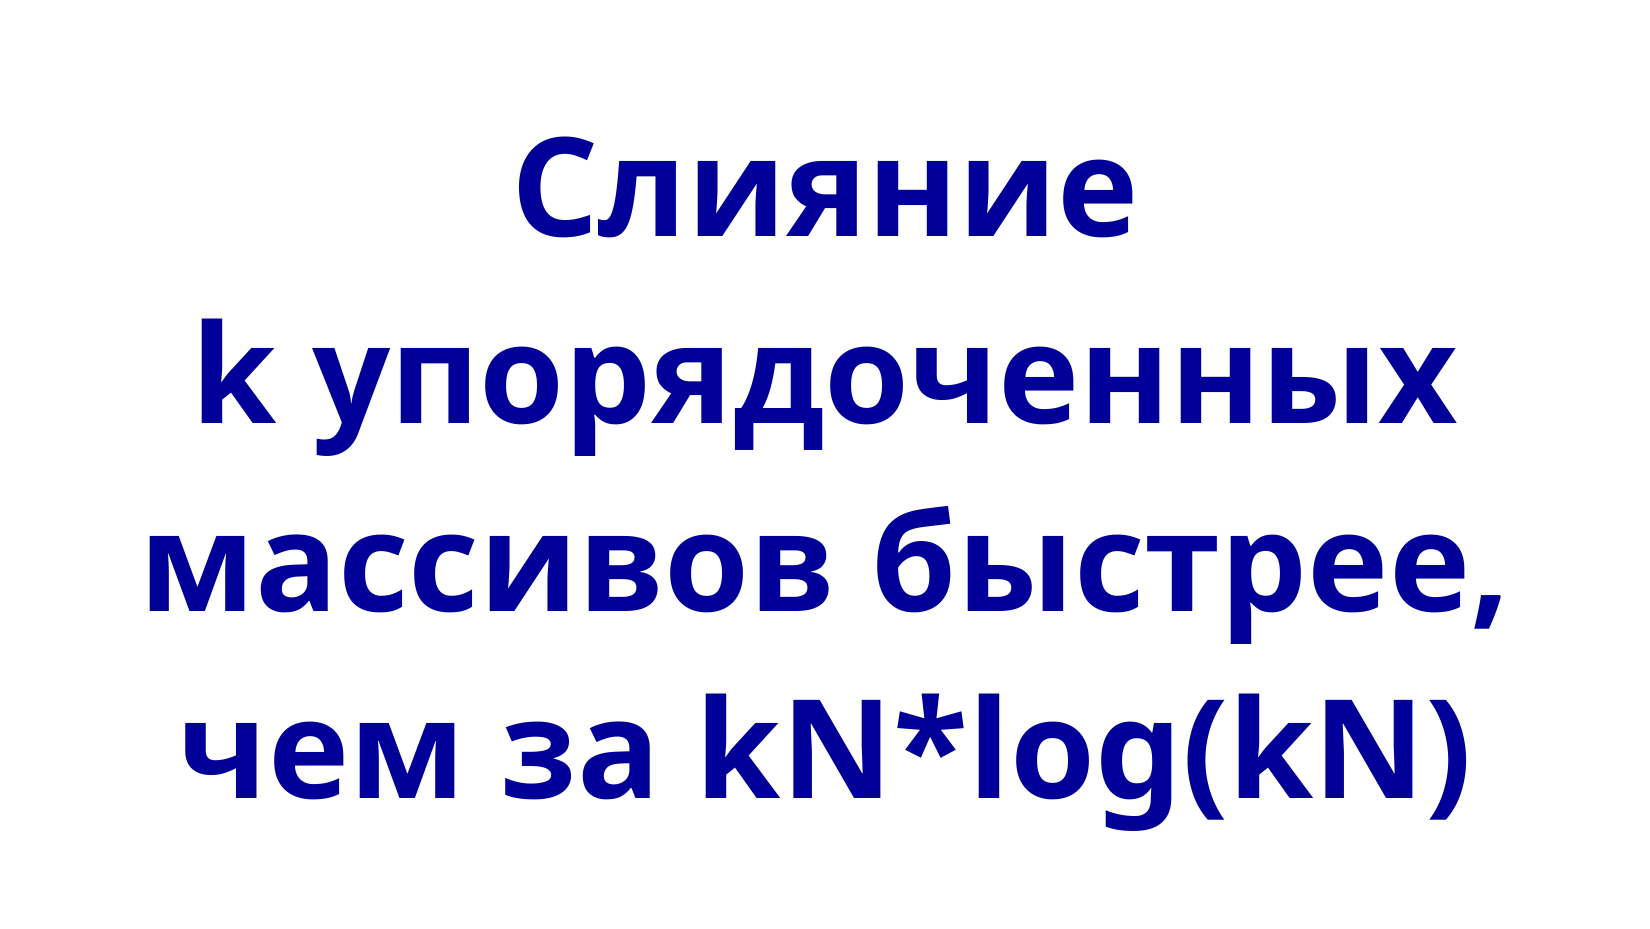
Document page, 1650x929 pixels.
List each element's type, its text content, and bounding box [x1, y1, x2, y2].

subtitle Слияние k упорядоченных массивов быстрее, чем за kN*log(kN) [0, 0, 1650, 929]
